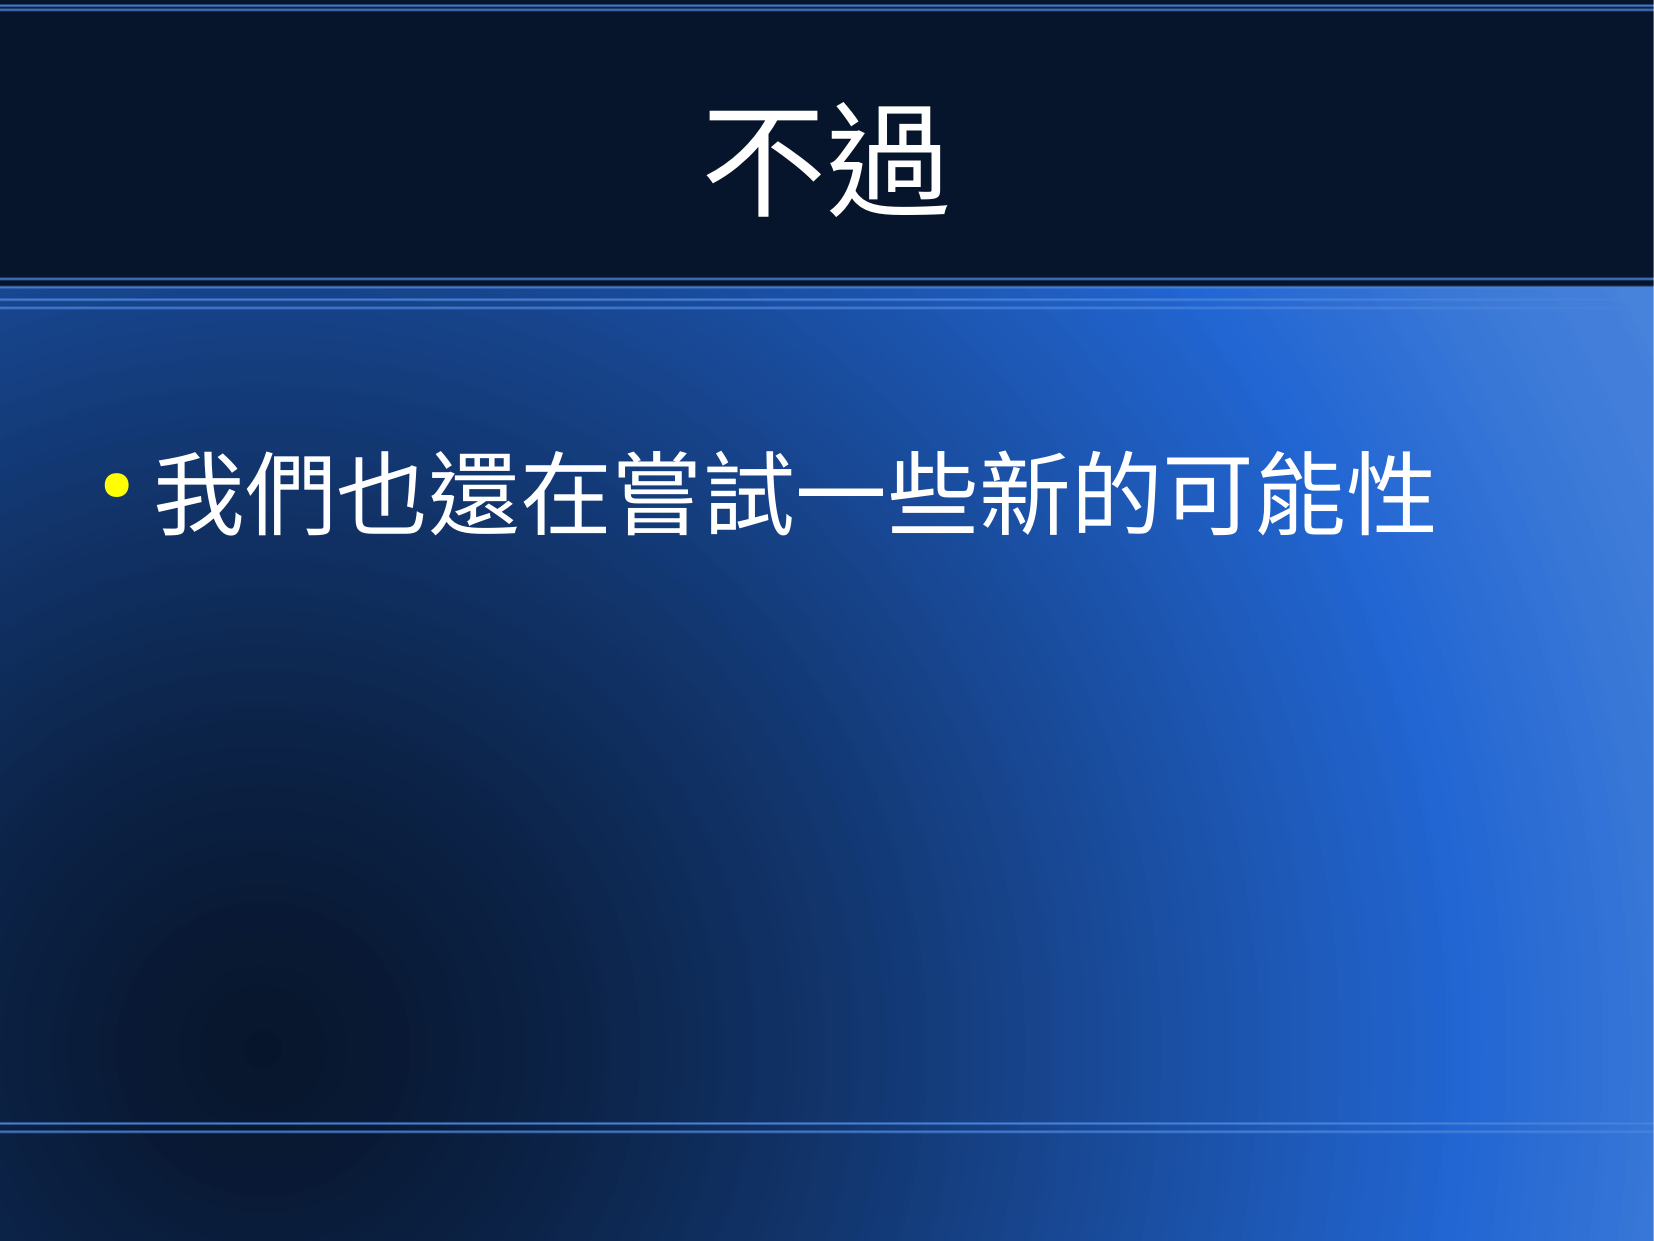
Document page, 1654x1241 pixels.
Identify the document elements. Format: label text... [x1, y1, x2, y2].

title 不過 [82, 49, 1571, 257]
list 我們也還在嘗試一些新的可能性 [82, 355, 1571, 1241]
picture [0, 0, 1654, 1241]
